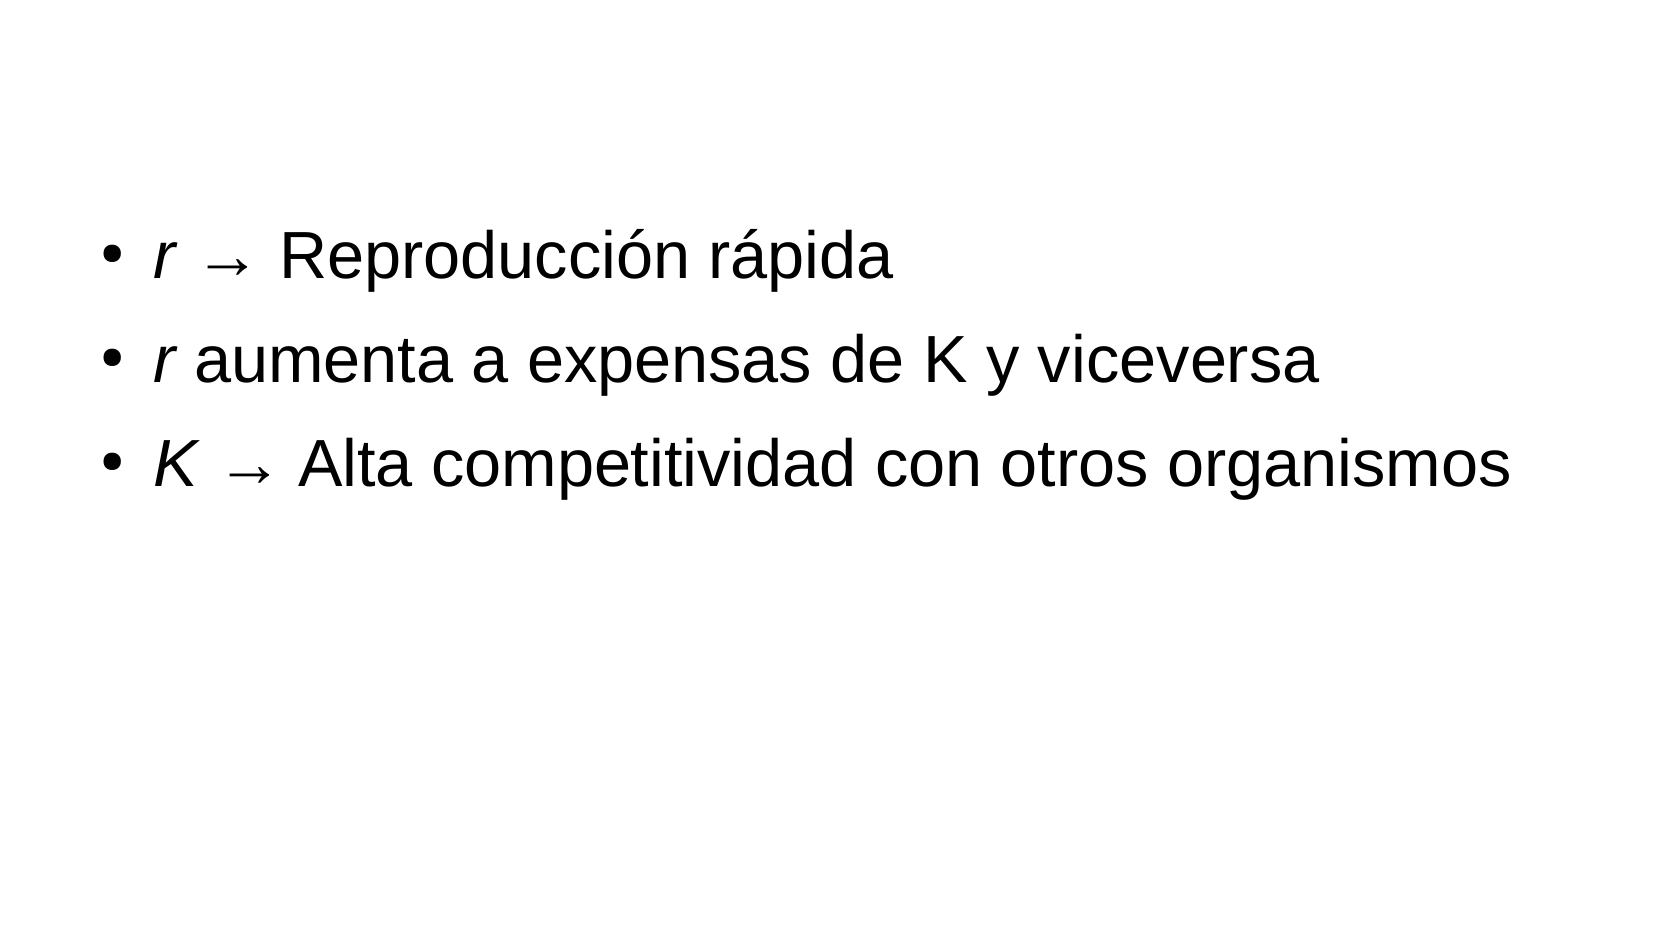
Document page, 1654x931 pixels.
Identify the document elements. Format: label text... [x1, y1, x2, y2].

list r → Reproducción rápida r aumenta a expensas de K y viceversa K → Alta competitividad con otros organismos [82, 217, 1571, 758]
